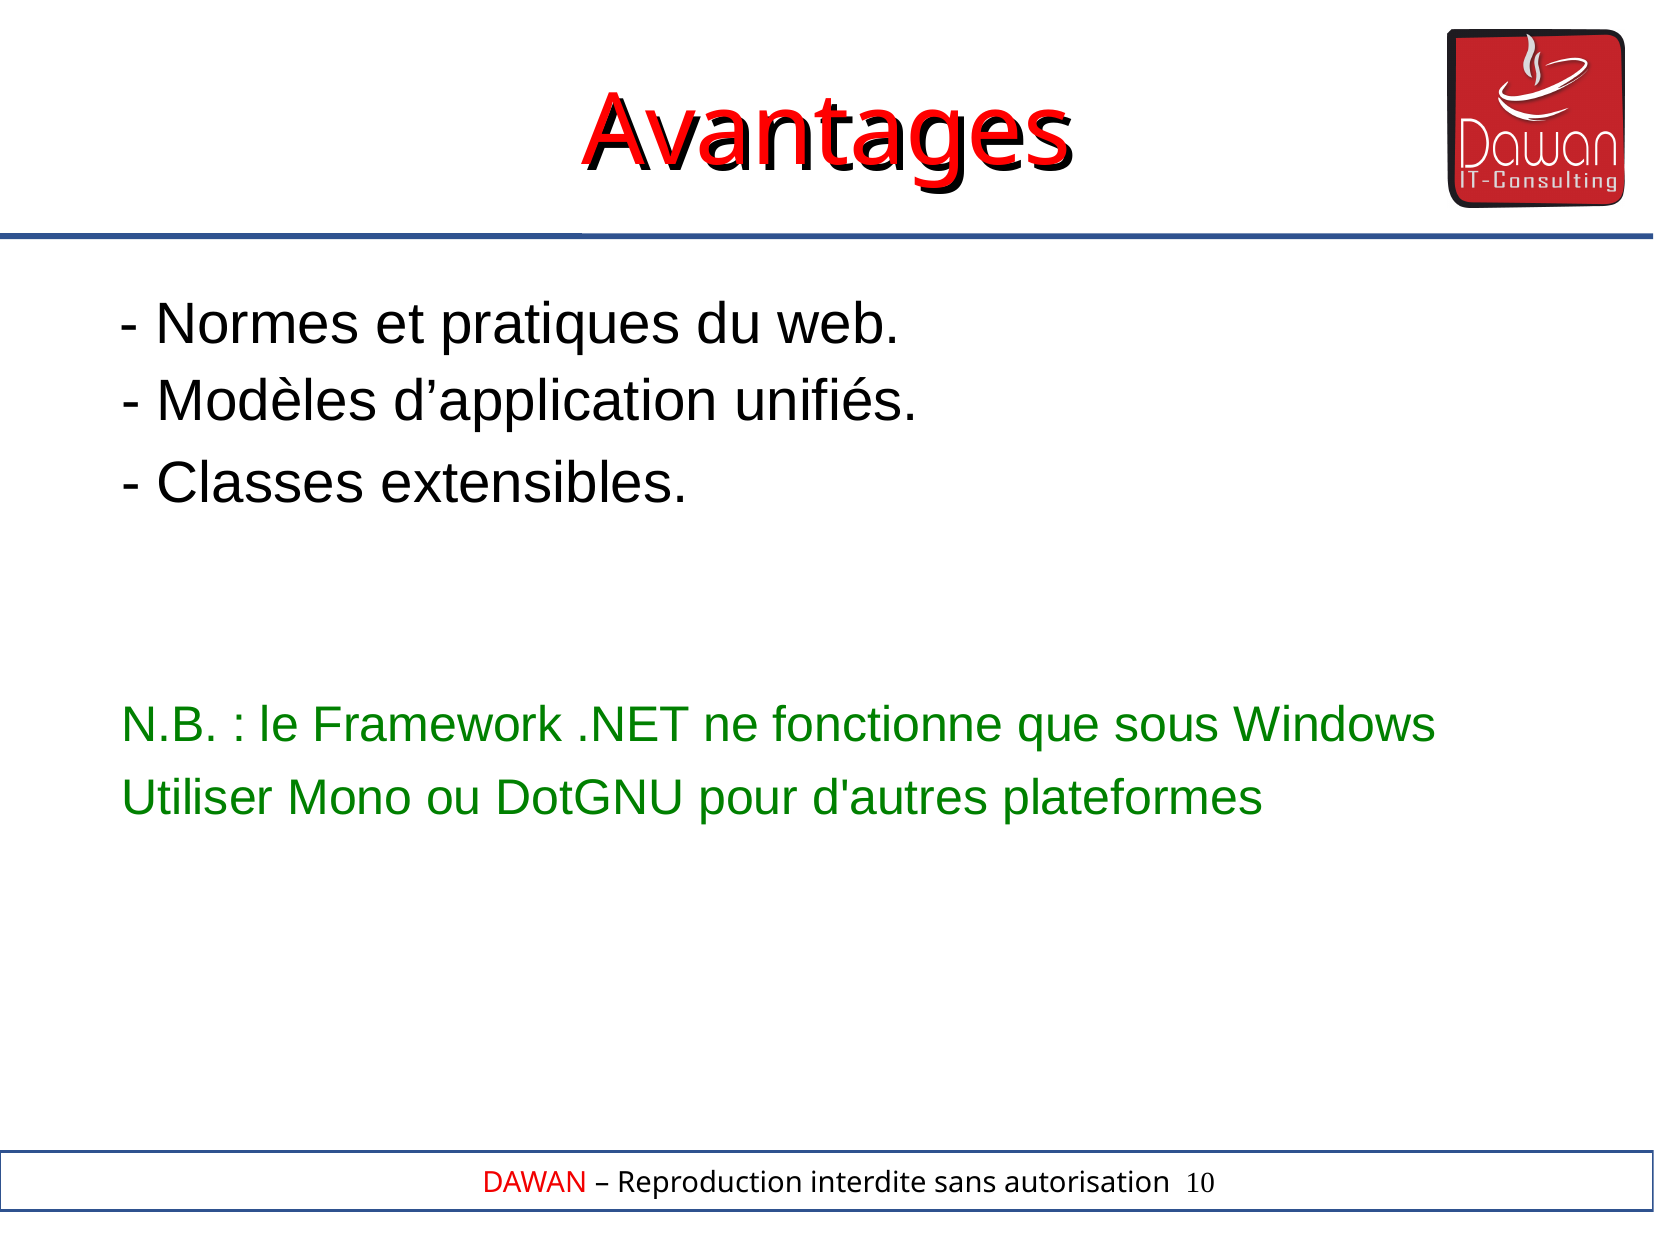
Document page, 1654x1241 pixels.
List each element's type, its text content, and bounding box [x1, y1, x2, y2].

text_box - Normes et pratiques du web. - Modèles d’application unifiés. - Classes extensibles. N.B. : le Framework .NET ne fonctionne que sous Windows Utiliser Mono ou DotGNU pour d'autres plateformes [88, 283, 1536, 857]
text_box [1185, 1163, 1565, 1228]
text_box Avantages [88, 50, 1565, 182]
